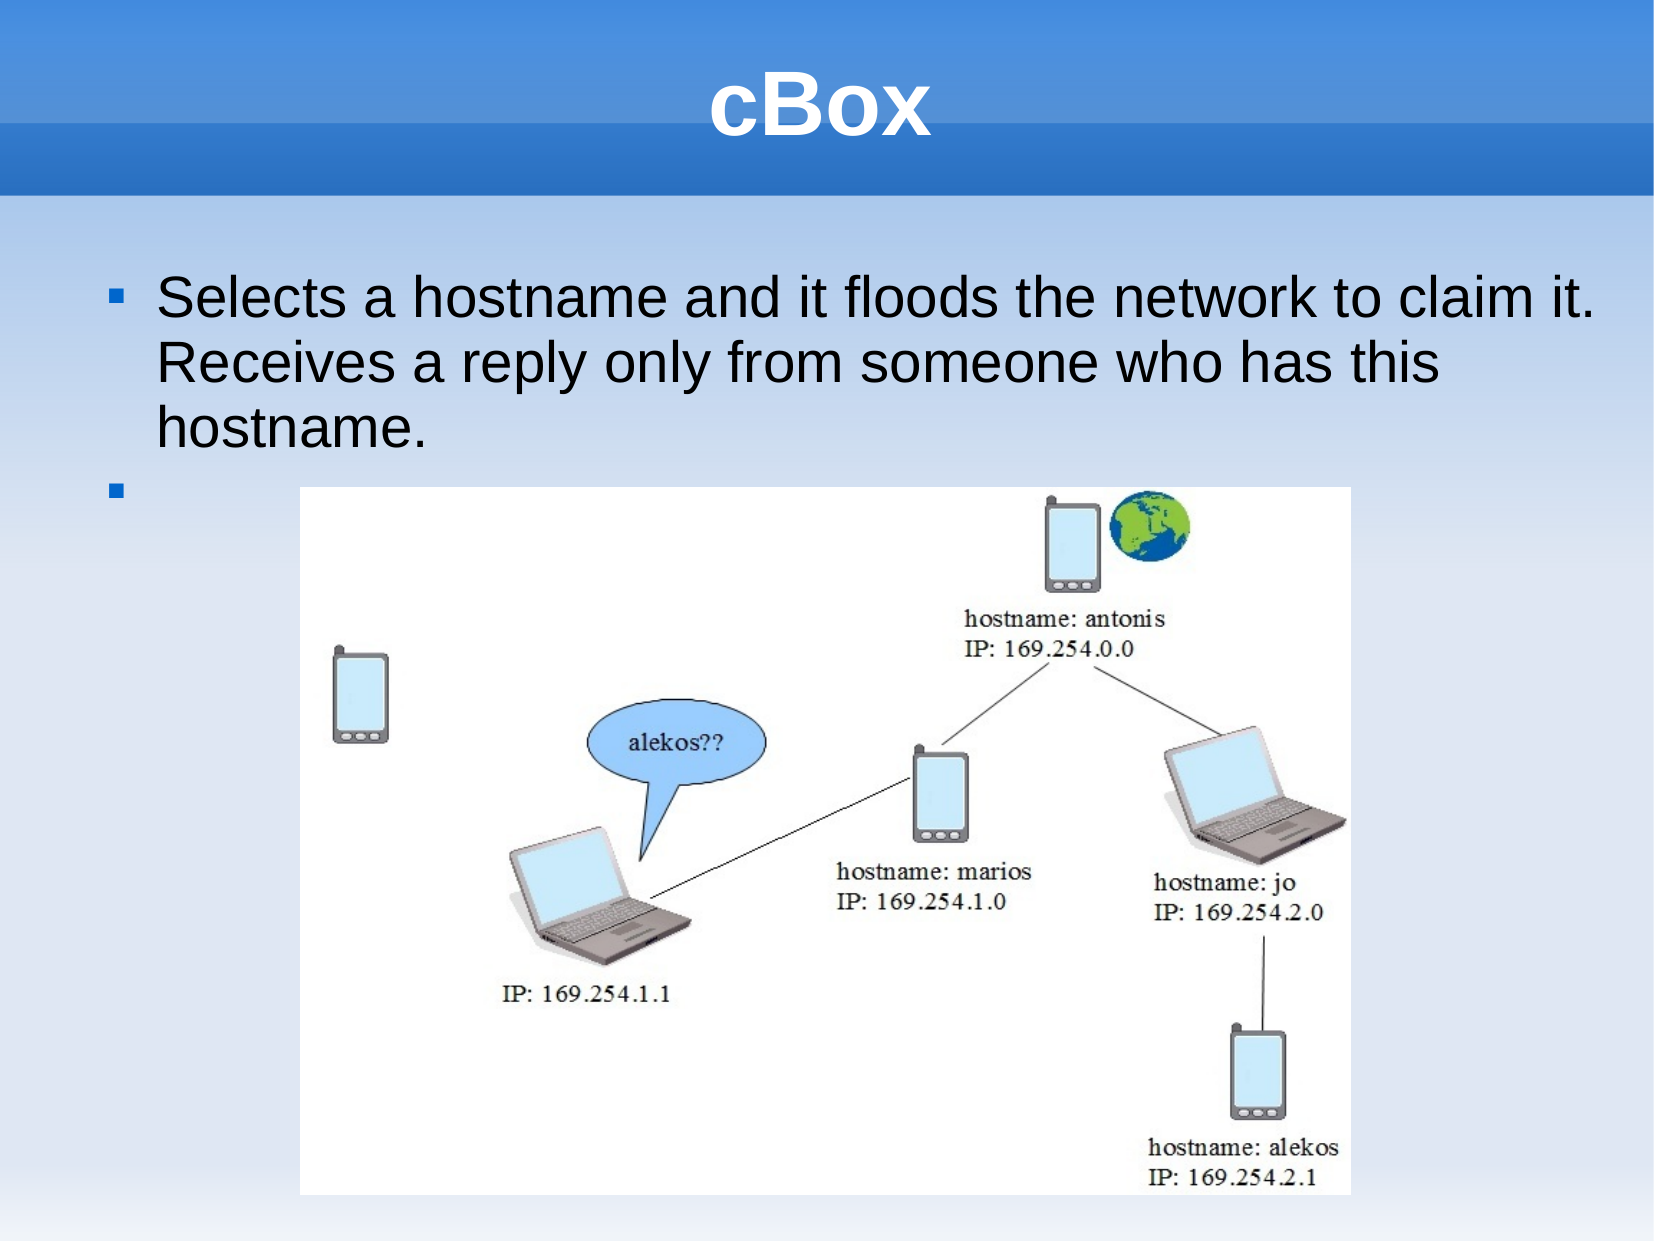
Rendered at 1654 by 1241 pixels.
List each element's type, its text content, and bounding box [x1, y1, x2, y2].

text_box Selects a hostname and it floods the network to claim it. Receives a reply only from someone who has this hostname. [0, 257, 1614, 1013]
title cBox [76, 0, 1565, 208]
picture [0, 0, 1654, 1241]
